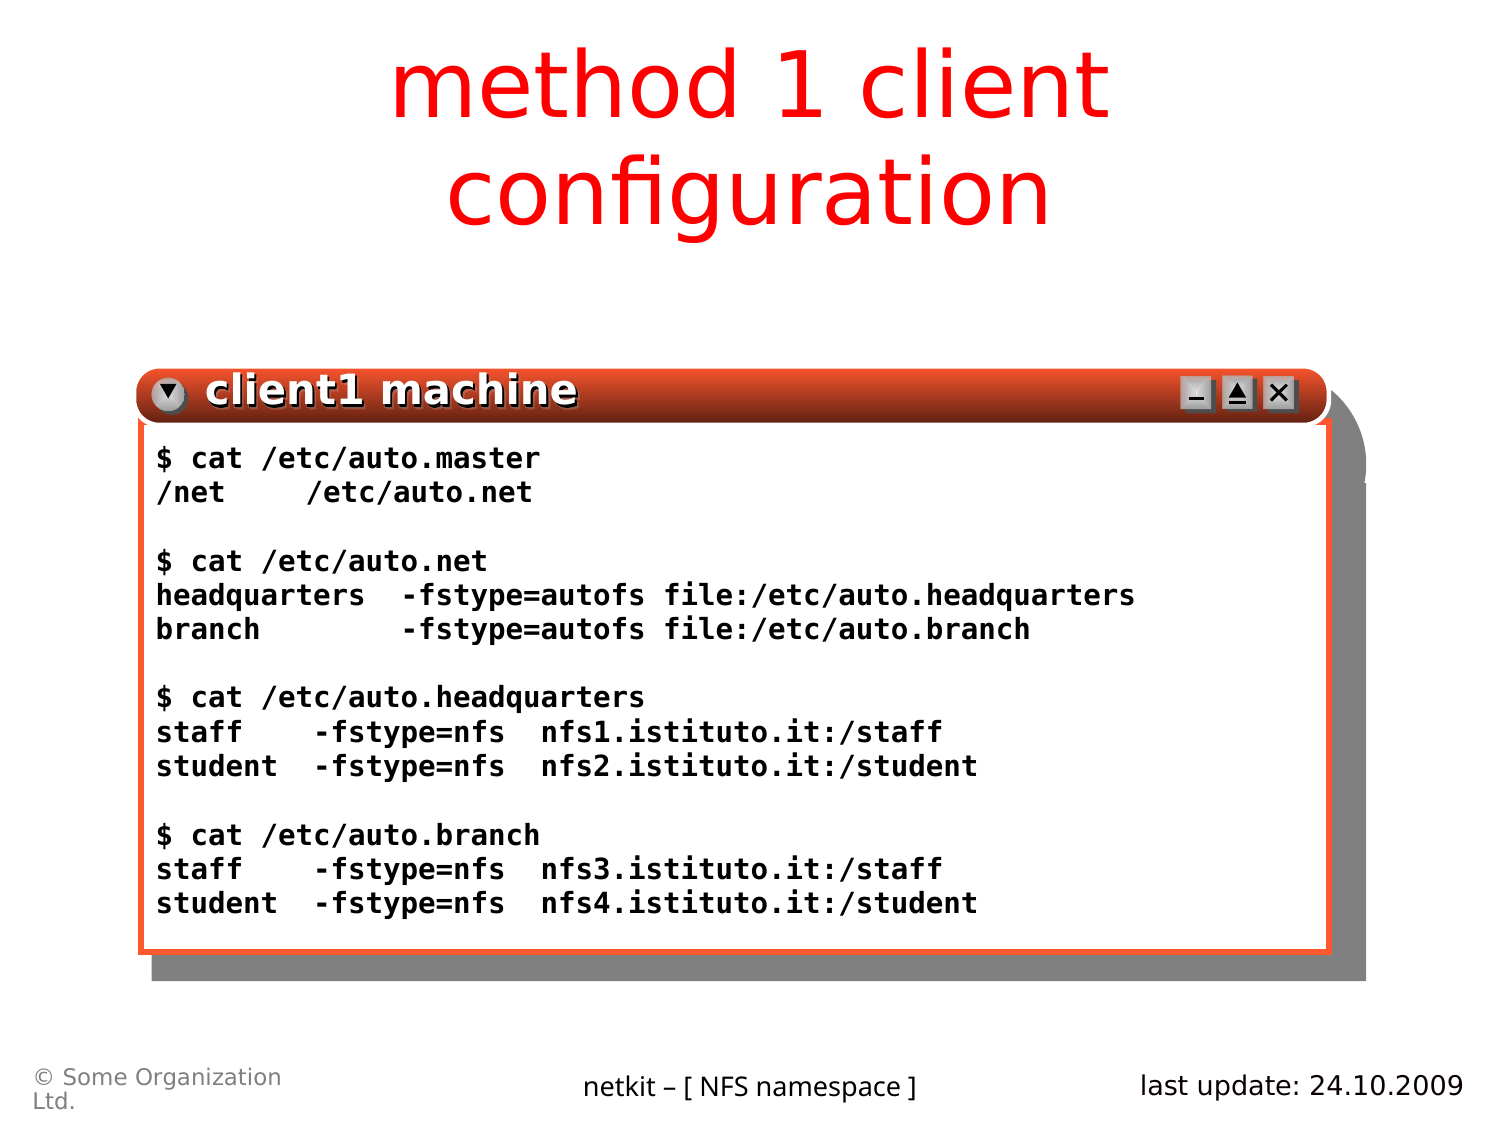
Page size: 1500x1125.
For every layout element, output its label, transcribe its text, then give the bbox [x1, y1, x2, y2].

title method 1 client configuration [75, 24, 1426, 254]
text_box client1 machine [204, 366, 942, 426]
text_box $ cat /etc/auto.master /net /etc/auto.net $ cat /etc/auto.net headquarters -fstype=autofs file:/etc/auto.headquarters branch -fstype=autofs file:/etc/auto.branch $ cat /etc/auto.headquarters staff -fstype=nfs nfs1.istituto.it:/staff student -fstype=nfs nfs2.istituto.it:/student $ cat /etc/auto.branch staff -fstype=nfs nfs3.istituto.it:/staff student -fstype=nfs nfs4.istituto.it:/student [140, 421, 1329, 953]
text_box [151, 366, 1367, 982]
text_box [133, 366, 204, 426]
